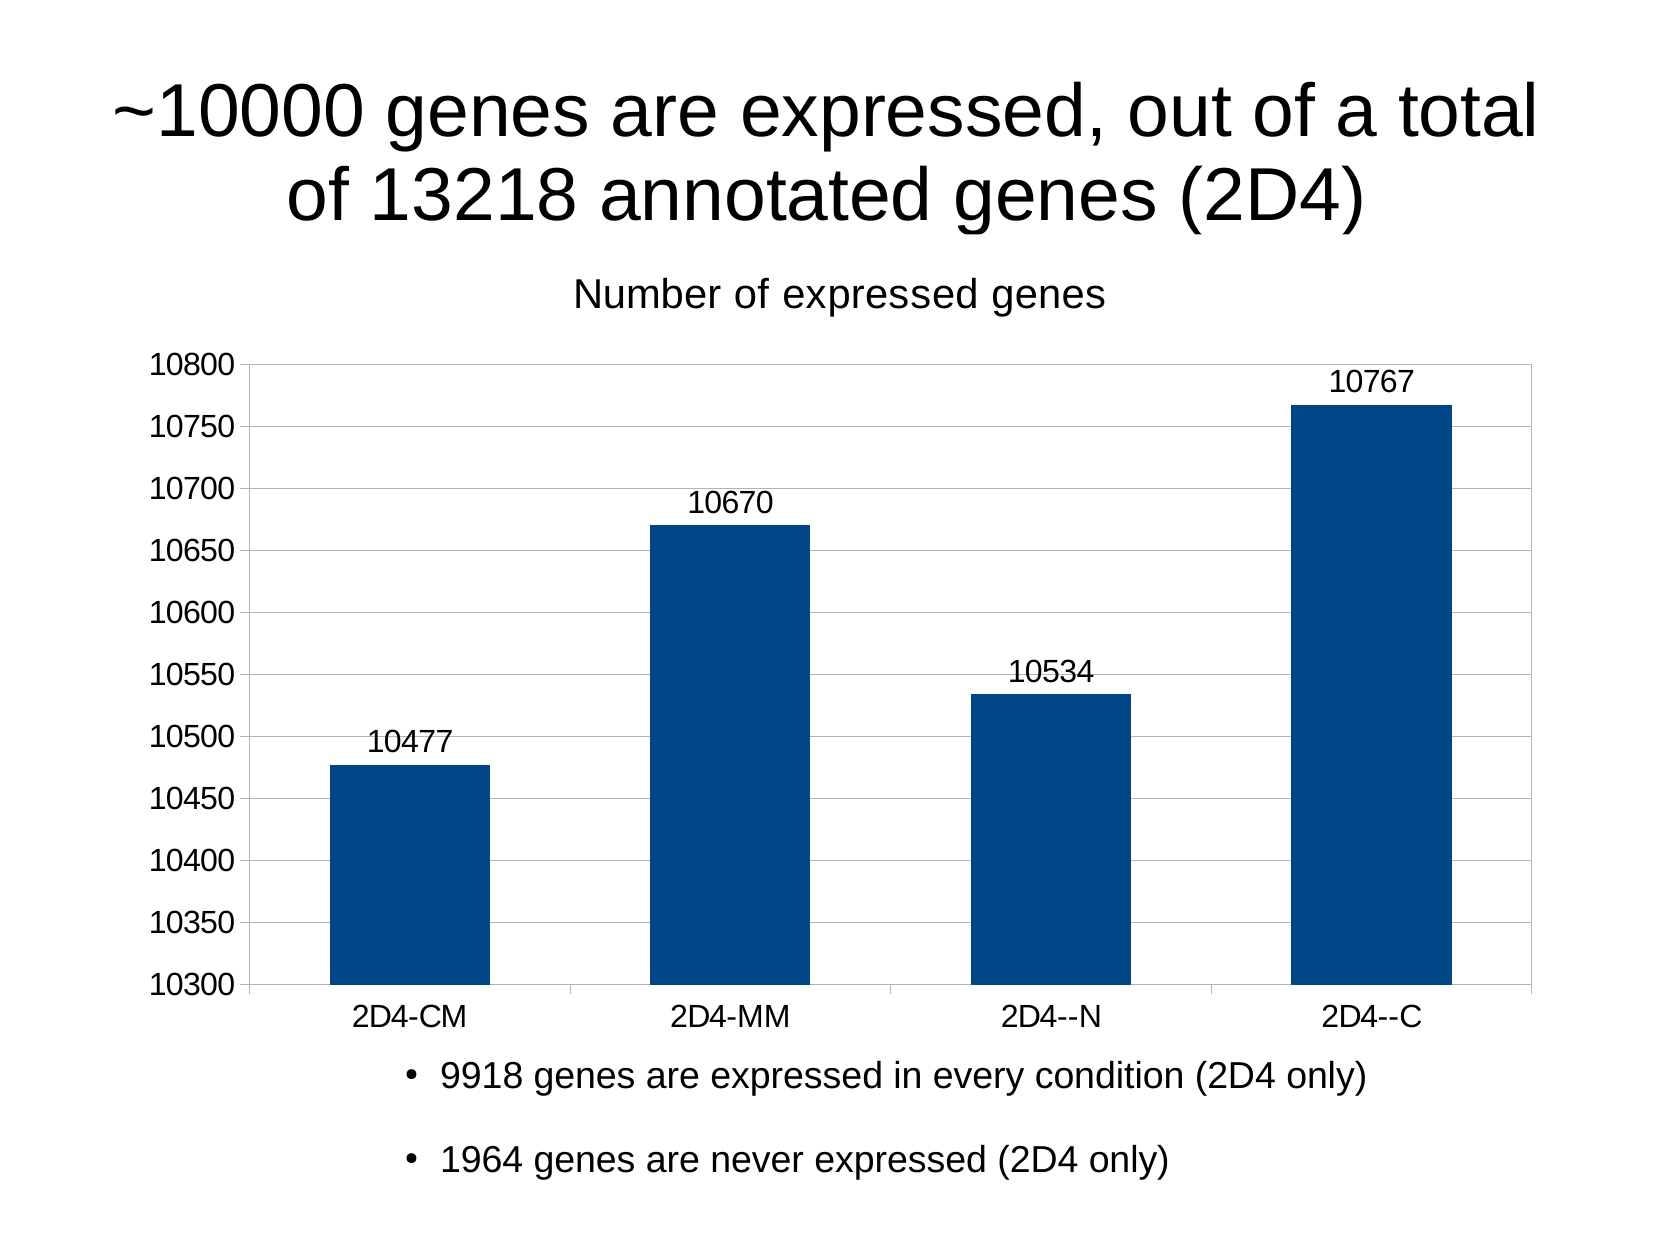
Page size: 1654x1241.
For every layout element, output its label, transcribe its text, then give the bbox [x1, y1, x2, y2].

text_box 9918 genes are expressed in every condition (2D4 only) 1964 genes are never expressed (2D4 only) [390, 1047, 1383, 1231]
chart [120, 234, 1561, 1051]
title ~10000 genes are expressed, out of a total of 13218 annotated genes (2D4) [82, 49, 1571, 257]
